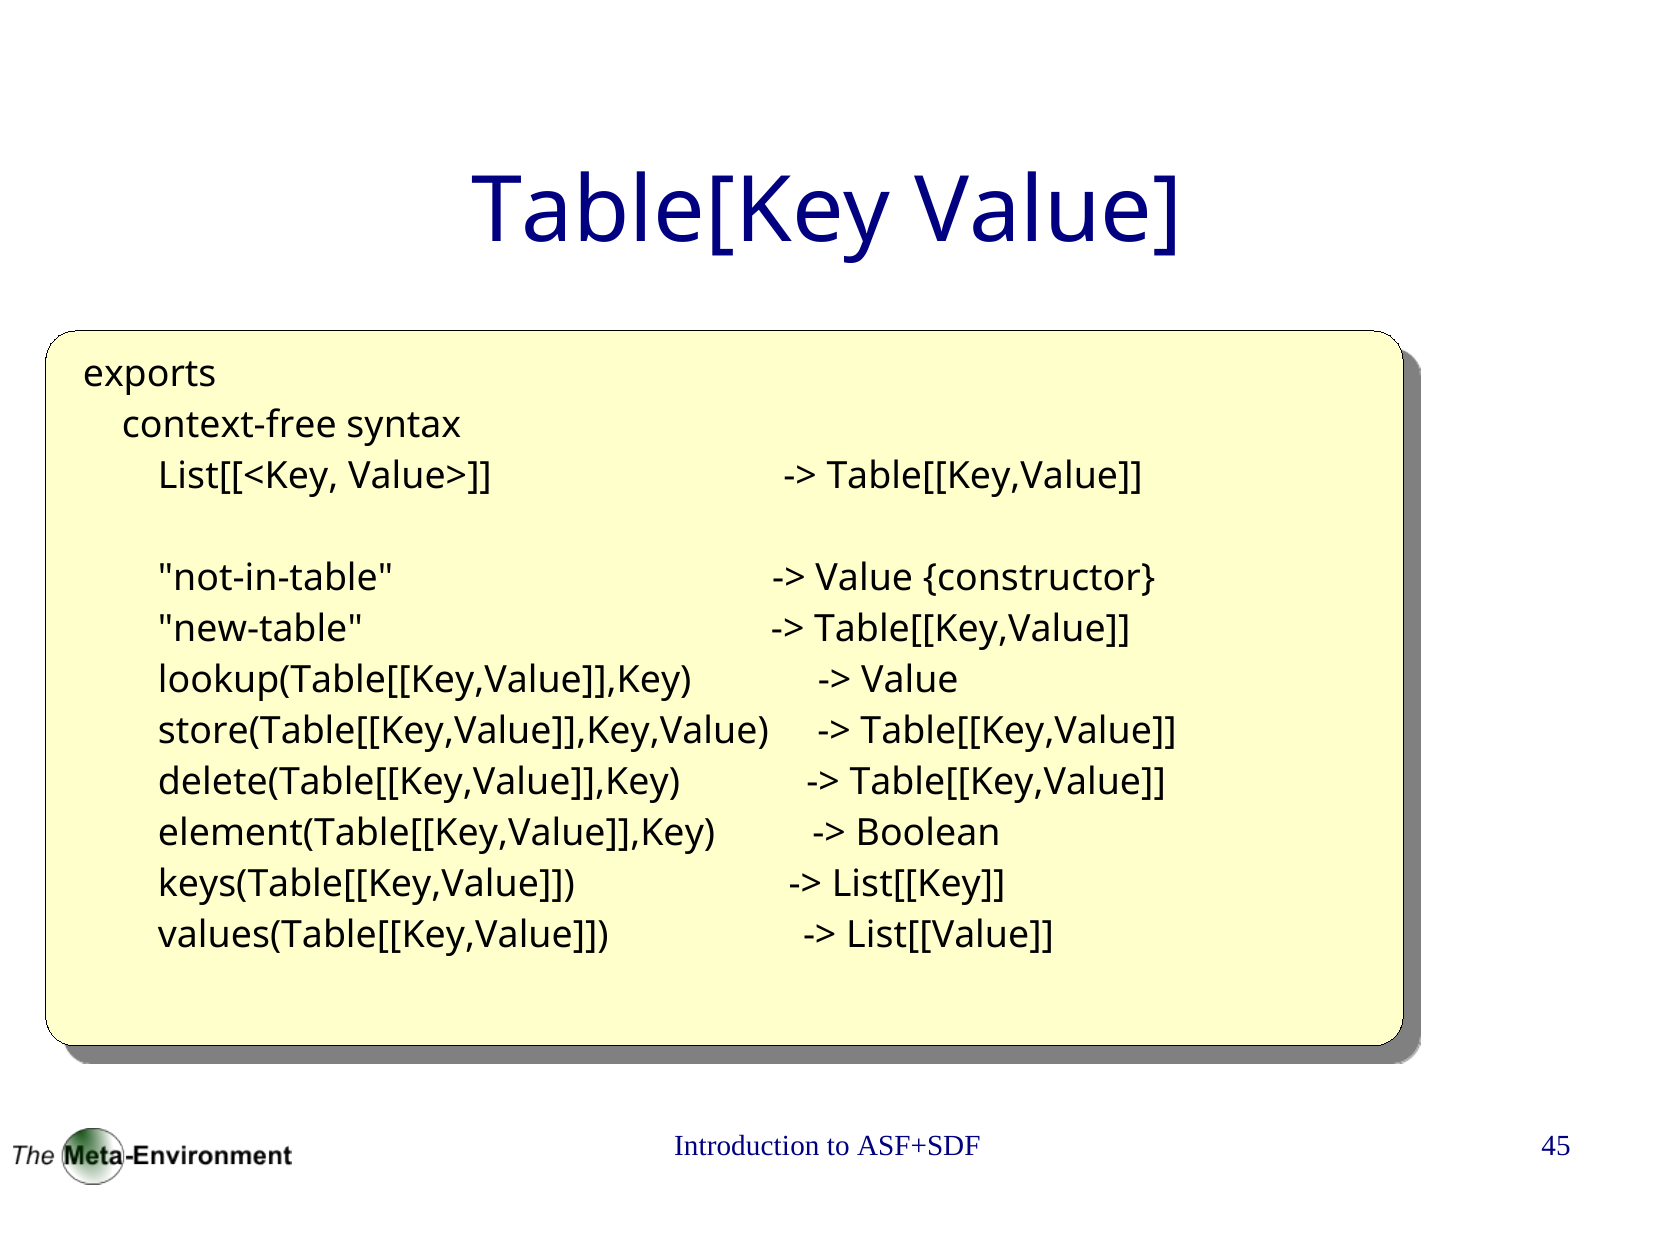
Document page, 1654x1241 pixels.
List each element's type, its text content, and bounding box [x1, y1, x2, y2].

title Table[Key Value] [121, 102, 1534, 311]
text_box exports context-free syntax List[[<Key, Value>]] -> Table[[Key,Value]] "not-in-table" -> Value {constructor} "new-table" -> Table[[Key,Value]] lookup(Table[[Key,Value]],Key) -> Value store(Table[[Key,Value]],Key,Value) -> Table[[Key,Value]] delete(Table[[Key,Value]],Key) -> Table[[Key,Value]] element(Table[[Key,Value]],Key) -> Boolean keys(Table[[Key,Value]]) -> List[[Key]] values(Table[[Key,Value]]) -> List[[Value]] [68, 338, 1393, 1061]
text_box [45, 330, 1404, 1045]
picture [13, 1128, 292, 1185]
